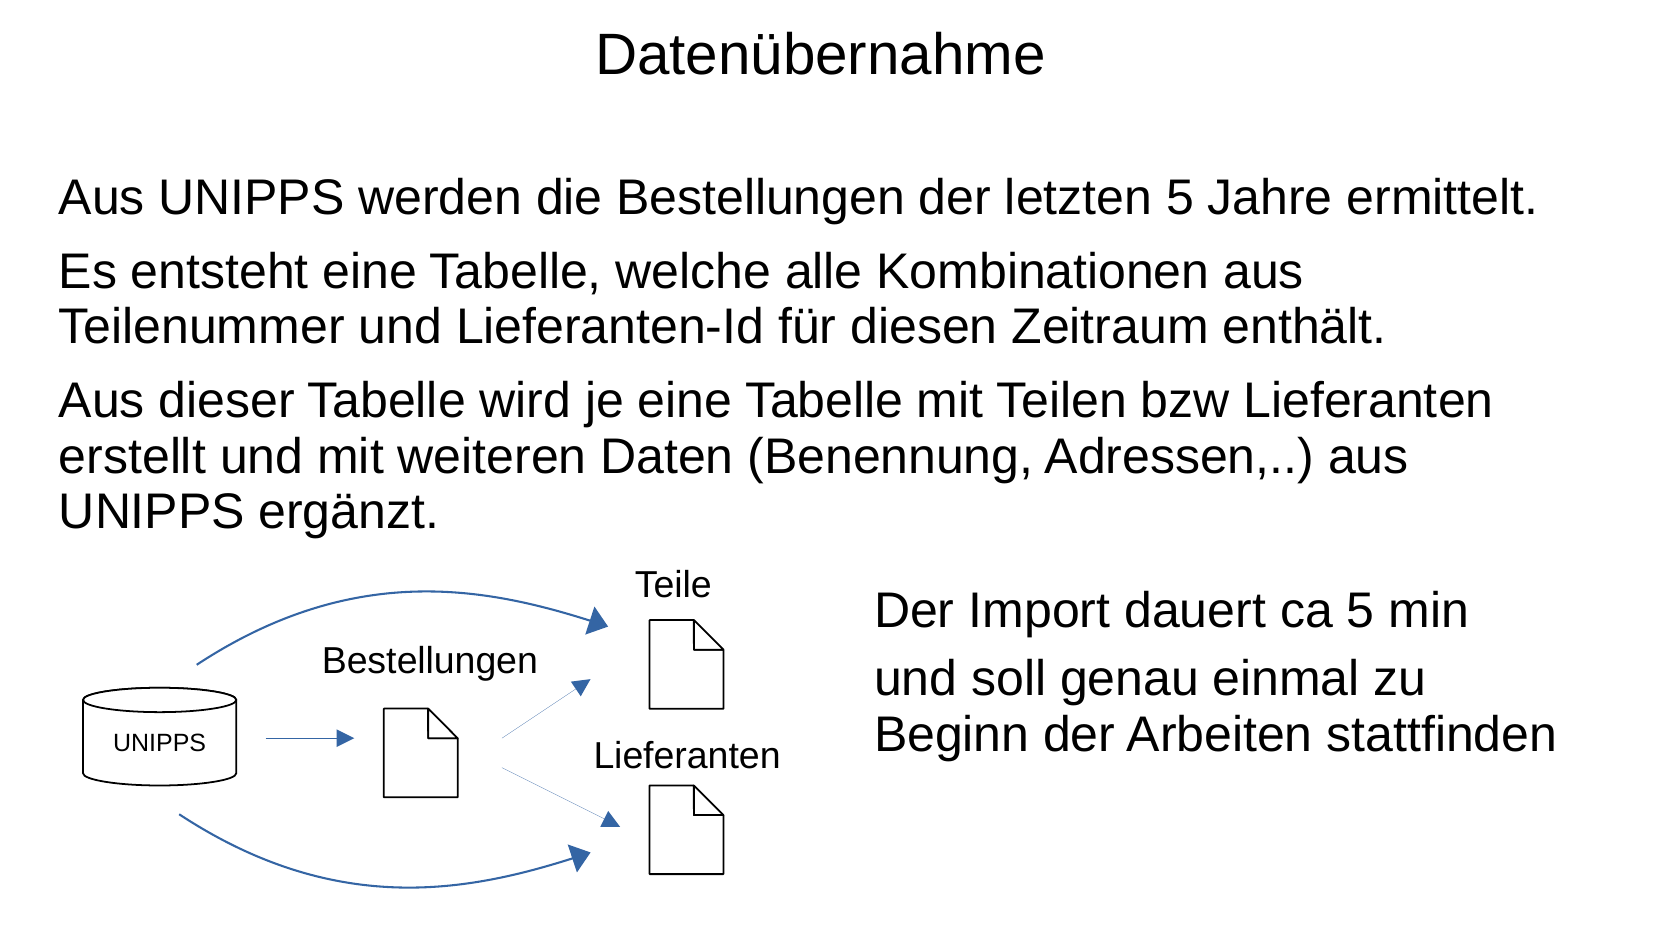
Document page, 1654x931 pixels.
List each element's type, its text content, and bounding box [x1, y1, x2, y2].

title Datenübernahme [76, 21, 1565, 87]
text_box Aus UNIPPS werden die Bestellungen der letzten 5 Jahre ermittelt. Es entsteht eine Tabelle, welche alle Kombinationen aus Teilenummer und Lieferanten-Id für diesen Zeitraum enthält. Aus dieser Tabelle wird je eine Tabelle mit Teilen bzw Lieferanten erstellt und mit weiteren Daten (Benennung, Adressen,..) aus UNIPPS ergänzt. [59, 169, 1548, 613]
text_box [383, 708, 458, 798]
text_box Bestellungen [307, 631, 553, 689]
text_box UNIPPS [83, 701, 237, 786]
text_box Teile [620, 556, 768, 613]
text_box [649, 792, 724, 875]
text_box Der Import dauert ca 5 min und soll genau einmal zu Beginn der Arbeiten stattfinden [874, 531, 1595, 886]
text_box [649, 620, 724, 709]
text_box Lieferanten [578, 727, 821, 792]
